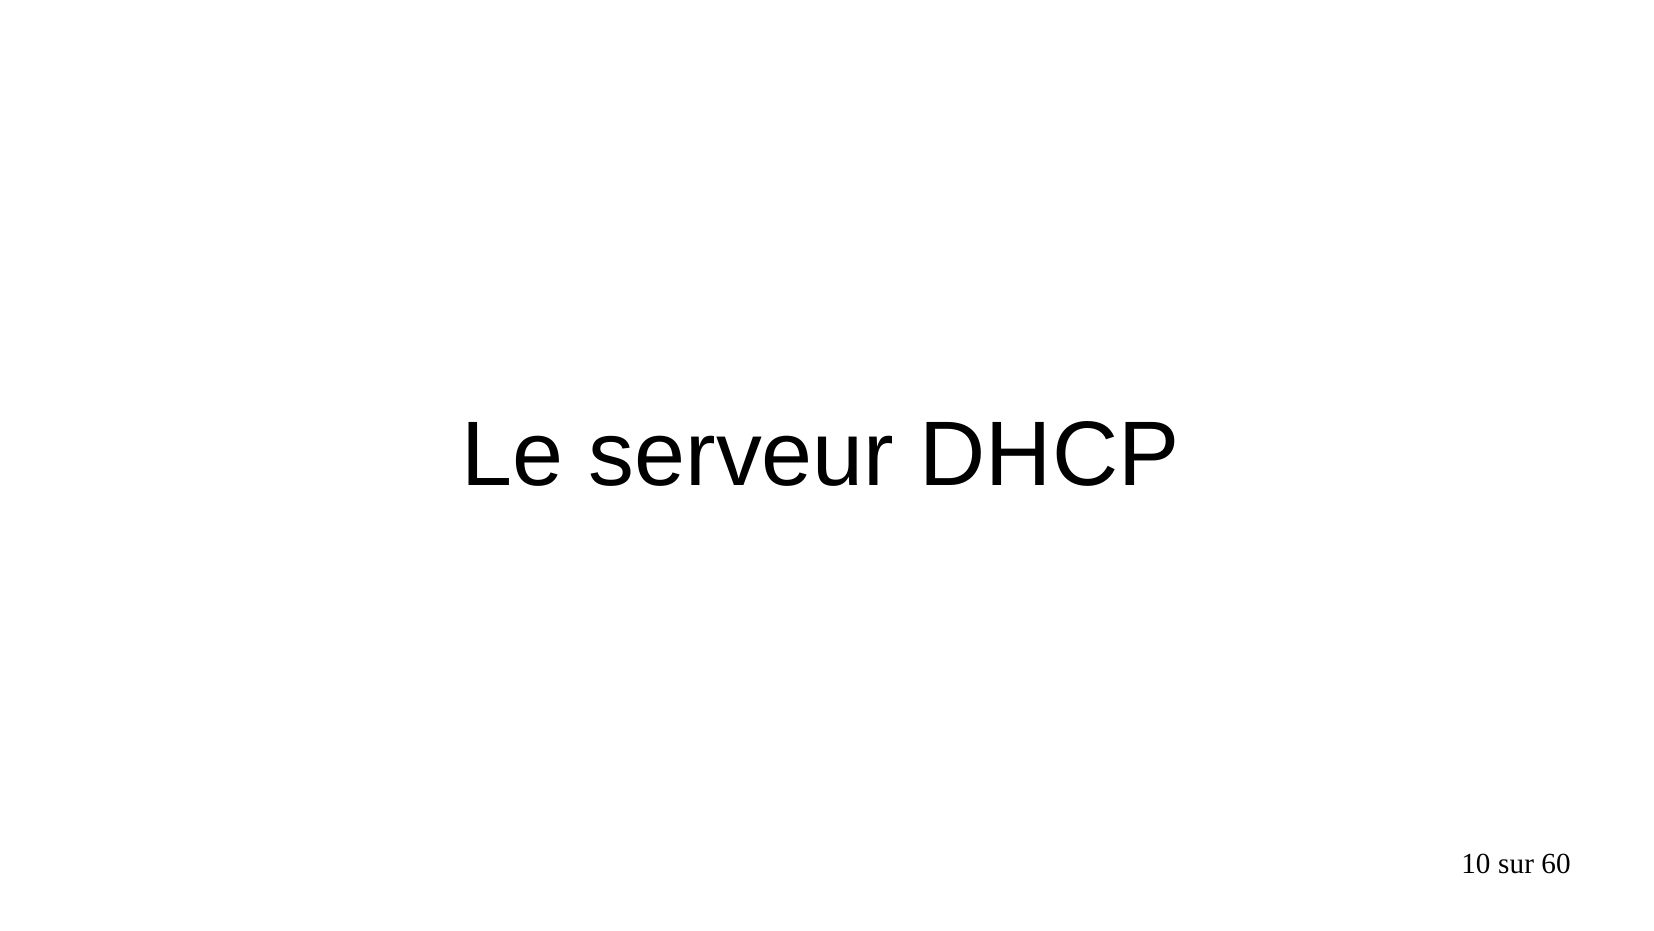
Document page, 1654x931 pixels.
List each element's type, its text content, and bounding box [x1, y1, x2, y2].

title Le serveur DHCP [76, 376, 1565, 532]
